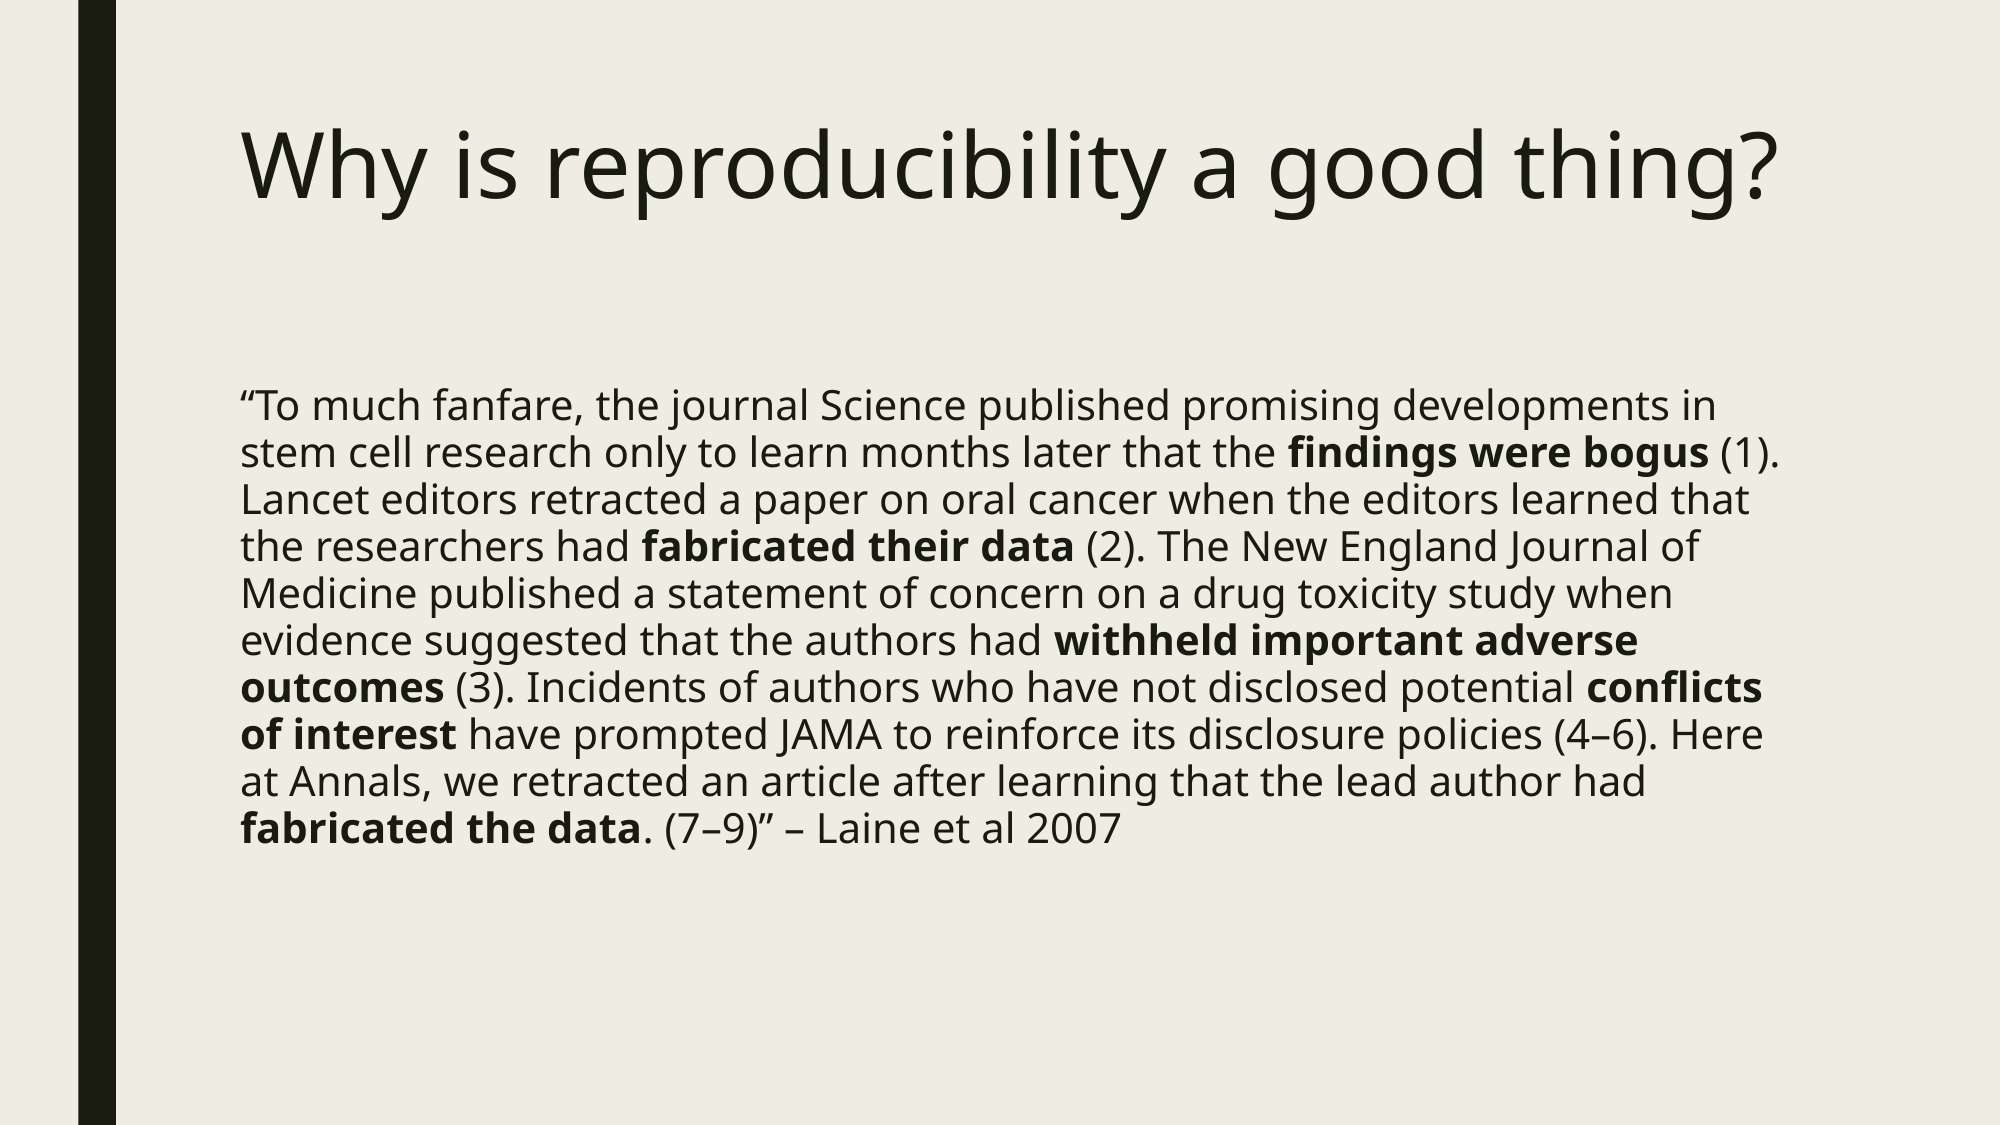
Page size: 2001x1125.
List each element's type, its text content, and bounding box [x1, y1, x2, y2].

list “To much fanfare, the journal Science published promising developments in stem cell research only to learn months later that the findings were bogus (1). Lancet editors retracted a paper on oral cancer when the editors learned that the researchers had fabricated their data (2). The New England Journal of Medicine published a statement of concern on a drug toxicity study when evidence suggested that the authors had withheld important adverse outcomes (3). Incidents of authors who have not disclosed potential conflicts of interest have prompted JAMA to reinforce its disclosure policies (4–6). Here at Annals, we retracted an article after learning that the lead author had fabricated the data. (7–9)” – Laine et al 2007 [225, 375, 1801, 963]
title Why is reproducibility a good thing? [225, 112, 1801, 357]
